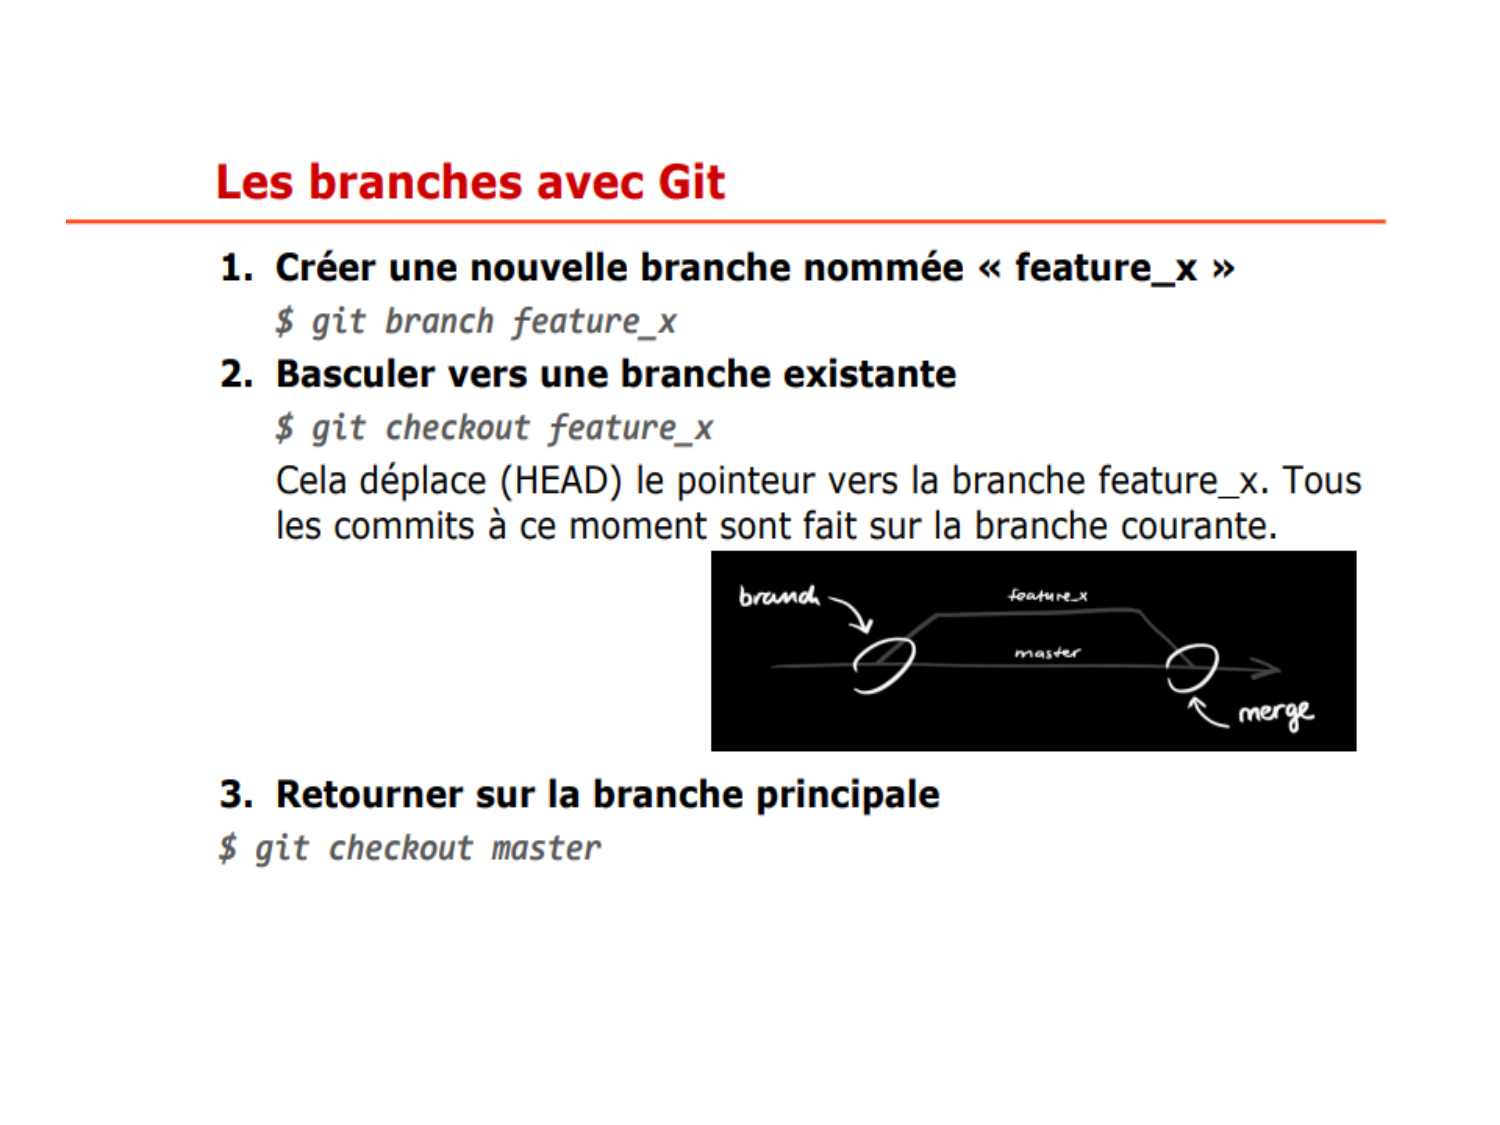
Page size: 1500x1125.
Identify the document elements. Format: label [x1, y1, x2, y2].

picture [66, 129, 1446, 921]
